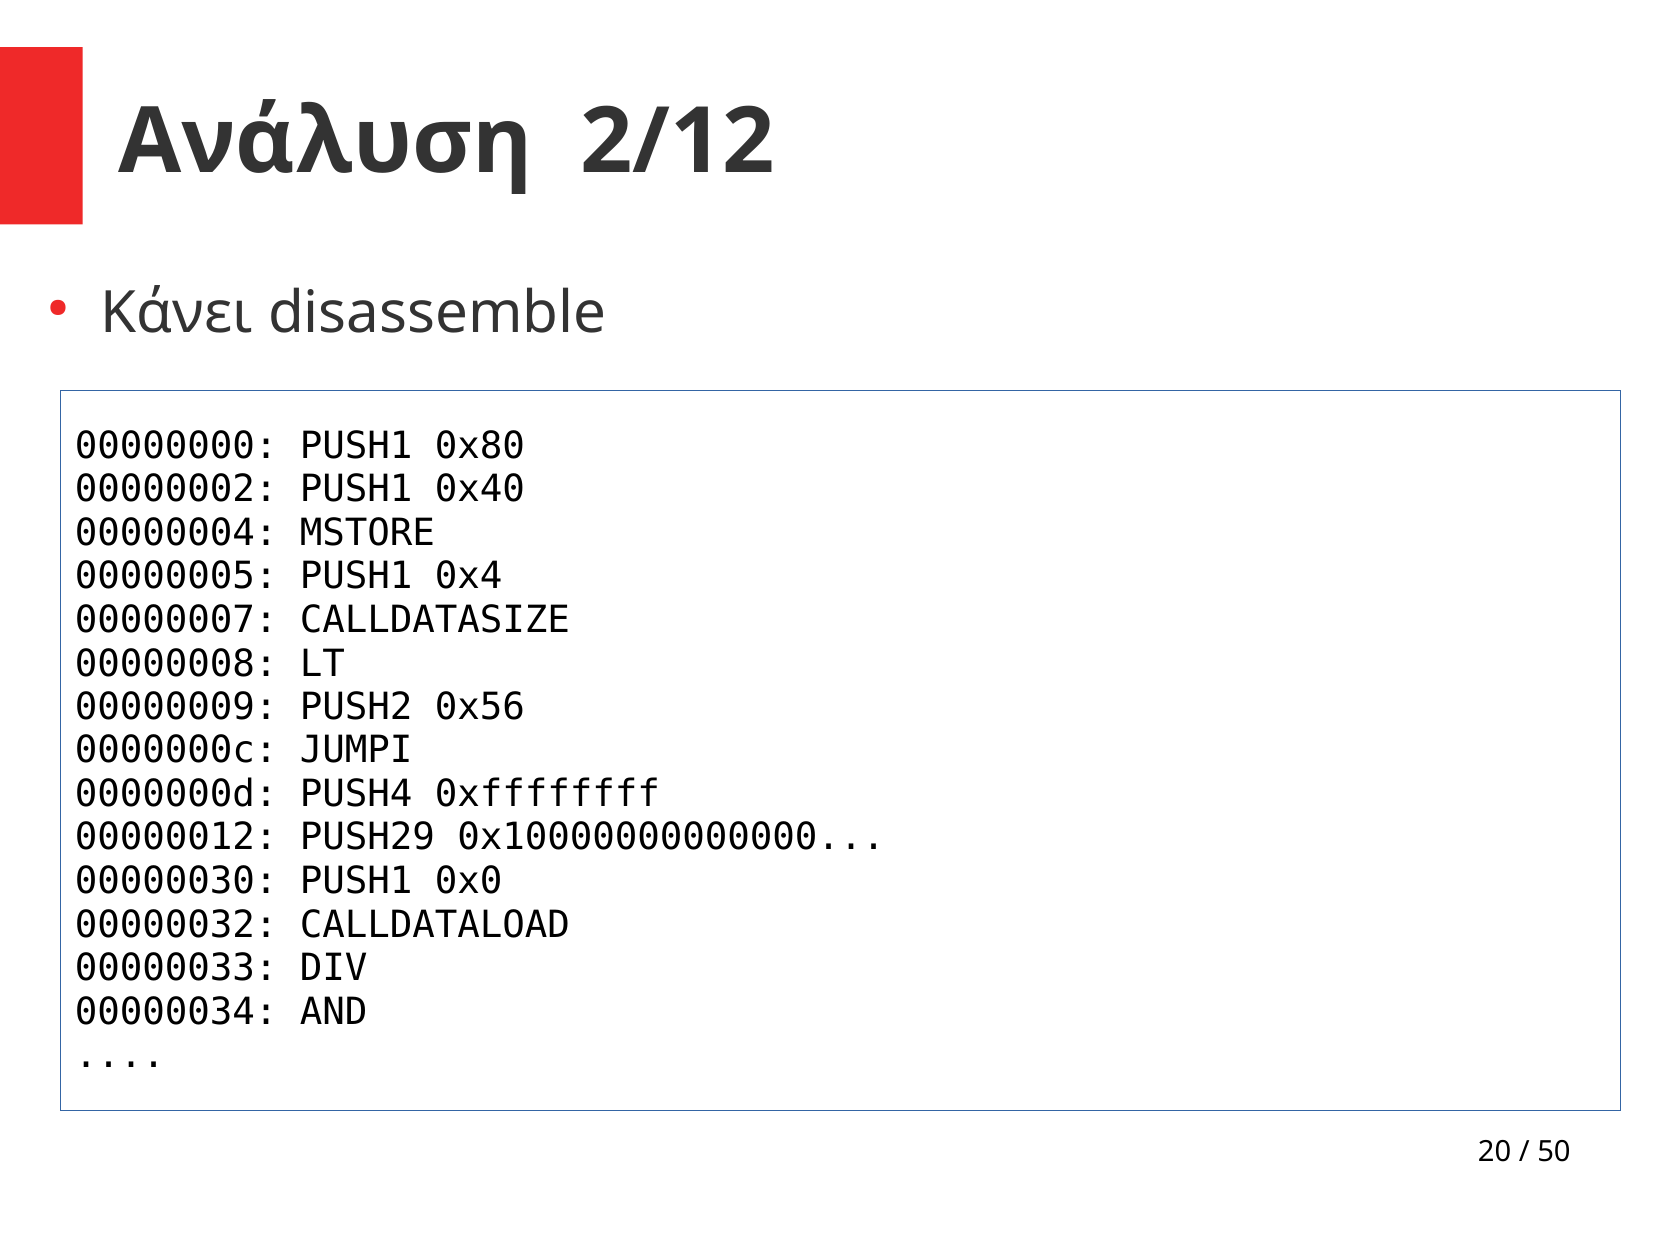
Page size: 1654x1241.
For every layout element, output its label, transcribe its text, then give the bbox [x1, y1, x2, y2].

title Ανάλυση 2/12 [118, 33, 1571, 241]
list Κάνει disassemble [30, 270, 1621, 376]
text_box 00000000: PUSH1 0x80 00000002: PUSH1 0x40 00000004: MSTORE 00000005: PUSH1 0x4 00000007: CALLDATASIZE 00000008: LT 00000009: PUSH2 0x56 0000000c: JUMPI 0000000d: PUSH4 0xffffffff 00000012: PUSH29 0x10000000000000... 00000030: PUSH1 0x0 00000032: CALLDATALOAD 00000033: DIV 00000034: AND .... [60, 390, 1621, 1111]
